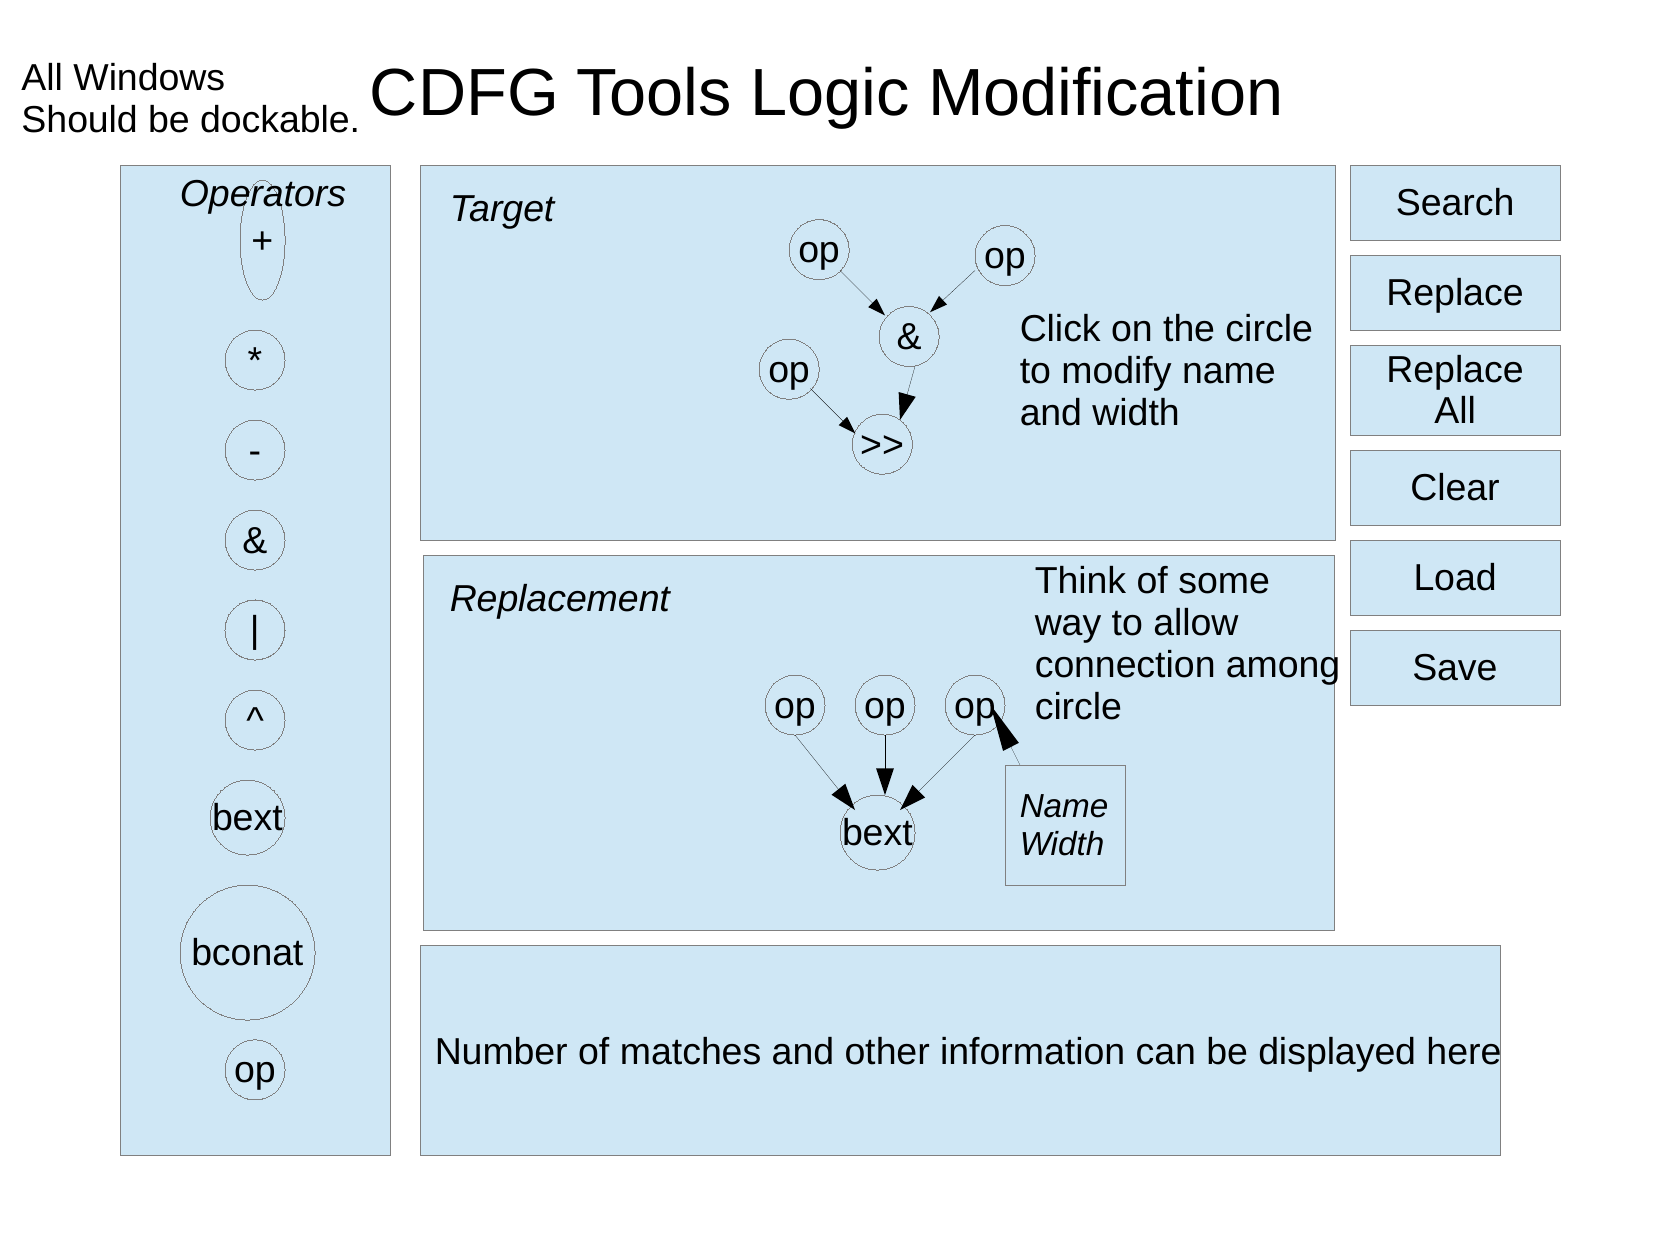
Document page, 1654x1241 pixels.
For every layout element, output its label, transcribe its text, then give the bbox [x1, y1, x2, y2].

text_box | [224, 599, 286, 661]
text_box op [789, 219, 850, 280]
text_box op [980, 700, 990, 716]
text_box [423, 555, 1335, 931]
text_box - [225, 420, 286, 481]
text_box Operators [165, 165, 362, 237]
text_box Think of some way to allow connection among circle [1020, 552, 1366, 736]
text_box & [879, 306, 940, 367]
text_box Clear [1350, 450, 1561, 526]
text_box bconat [180, 885, 316, 1021]
text_box op [975, 225, 1036, 286]
text_box op [759, 339, 820, 400]
text_box [420, 1081, 1501, 1156]
text_box bext [210, 780, 286, 856]
text_box Target [435, 180, 570, 237]
text_box >> [852, 414, 913, 475]
text_box Number of matches and other information can be displayed here [420, 1023, 1517, 1081]
text_box Search [1350, 165, 1561, 241]
text_box ^ [225, 690, 286, 751]
text_box + [240, 237, 286, 301]
text_box [120, 165, 391, 1156]
title CDFG Tools Logic Modification [376, 49, 1571, 136]
text_box All Windows Should be dockable. [6, 49, 376, 155]
text_box op [225, 1039, 286, 1100]
text_box Replace All [1350, 345, 1561, 436]
text_box op [945, 675, 1006, 735]
text_box Load [1350, 540, 1561, 616]
text_box Replace [1350, 255, 1561, 331]
text_box [420, 165, 1336, 541]
text_box [420, 945, 1501, 1023]
text_box Save [1366, 630, 1561, 706]
text_box bext [840, 795, 916, 871]
text_box Name Width [1005, 765, 1126, 886]
text_box op [855, 675, 916, 736]
text_box Replacement [435, 570, 685, 627]
text_box Click on the circle to modify name and width [1005, 300, 1328, 441]
text_box & [225, 510, 286, 571]
text_box op [765, 675, 826, 735]
text_box * [225, 330, 286, 391]
